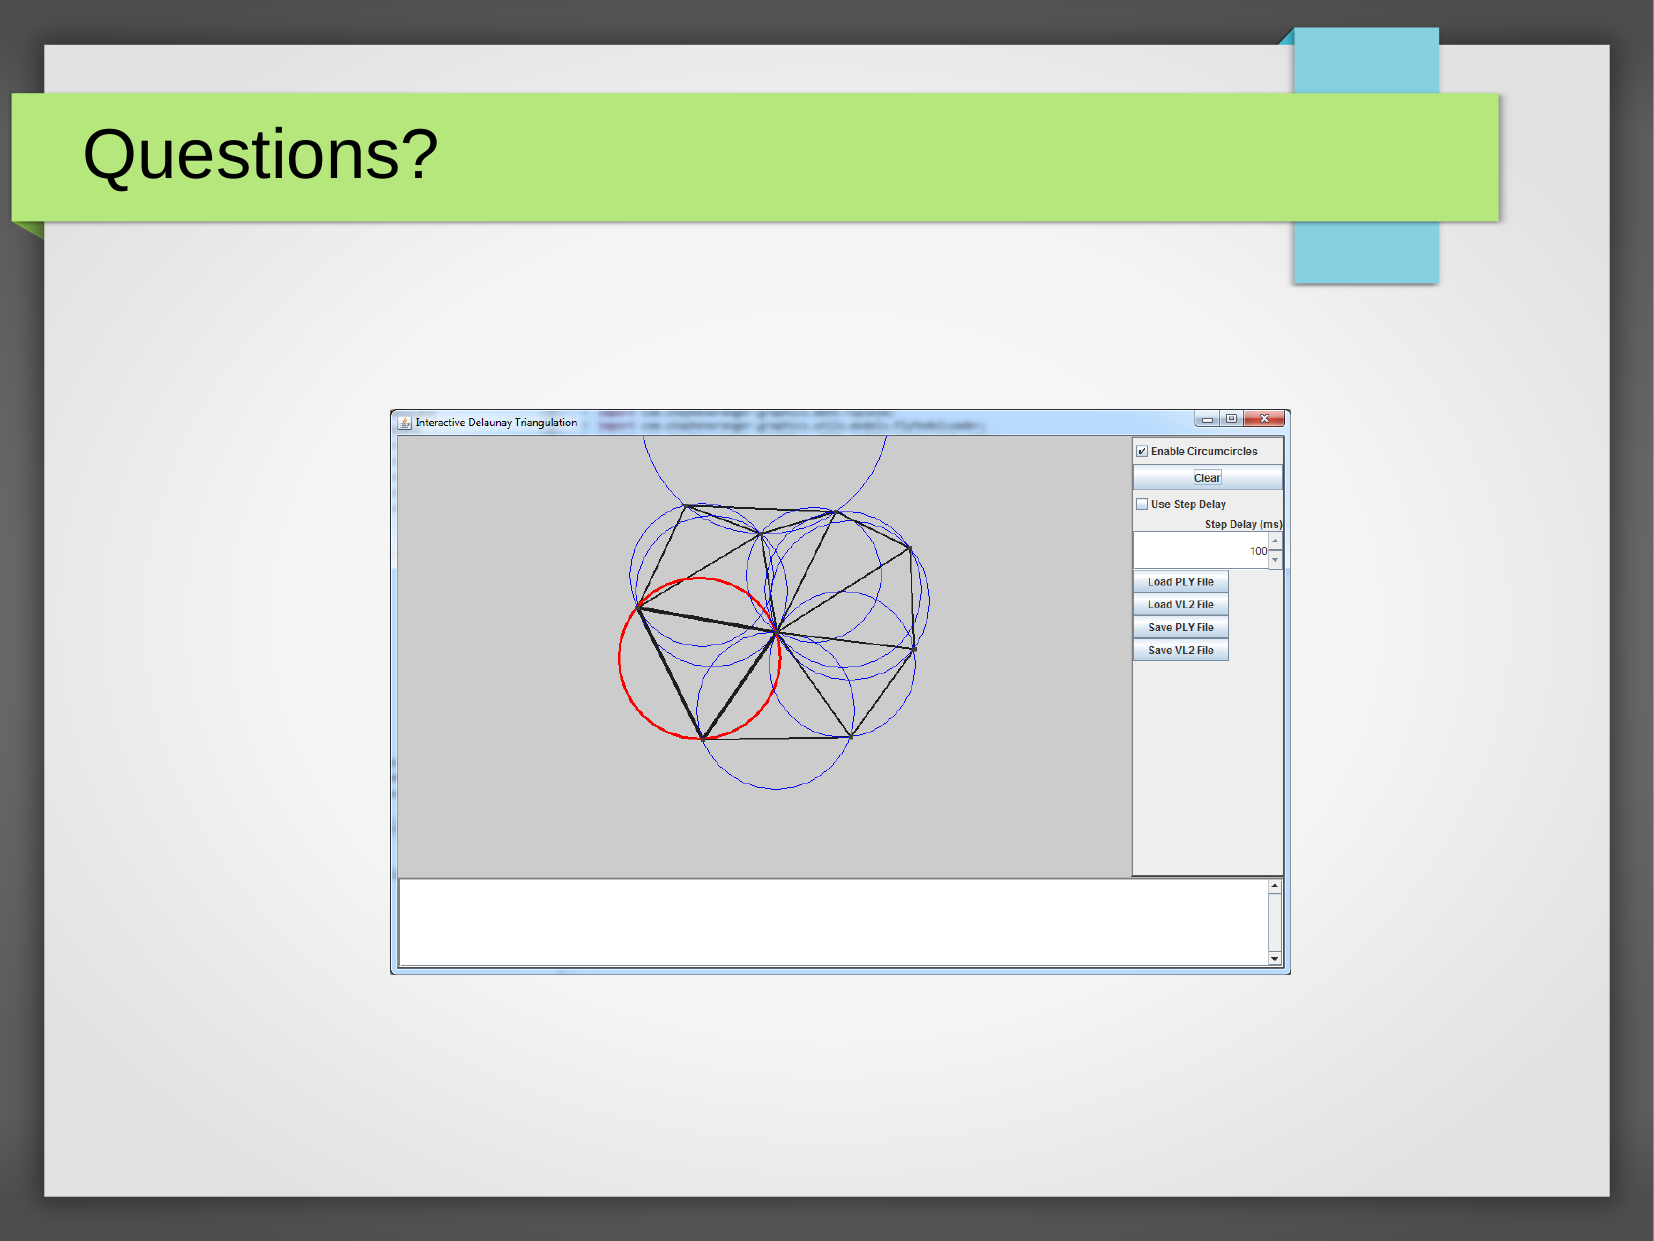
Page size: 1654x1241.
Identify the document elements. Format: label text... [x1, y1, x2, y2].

picture [0, 0, 1654, 1241]
title Questions? [82, 94, 1264, 213]
